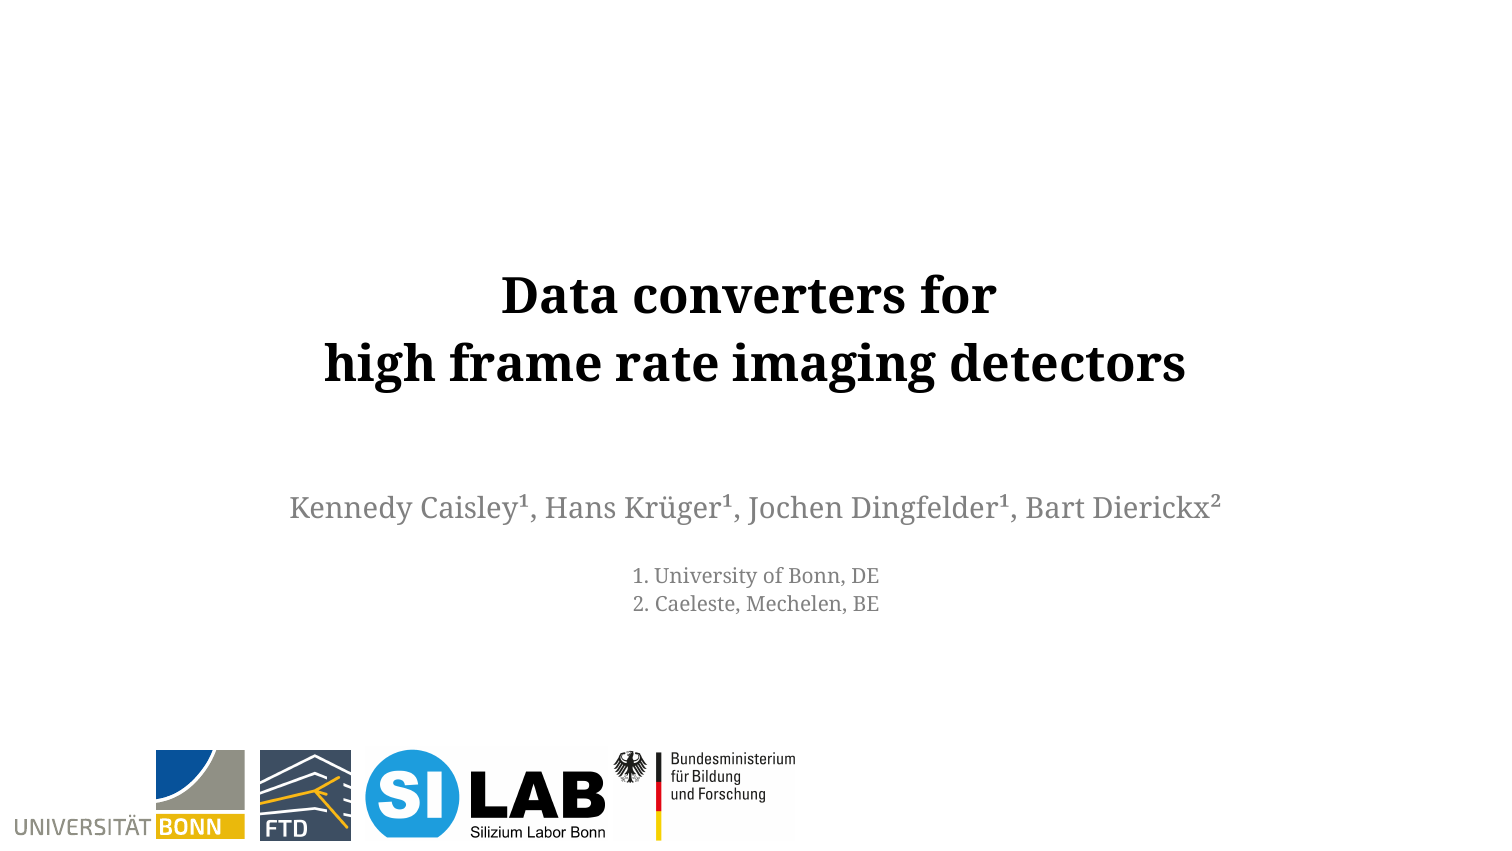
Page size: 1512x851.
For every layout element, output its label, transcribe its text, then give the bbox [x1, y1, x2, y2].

text_box [138, 818, 152, 836]
text_box [156, 750, 245, 810]
text_box Data converters for high frame rate imaging detectors [0, 252, 1512, 436]
text_box [113, 818, 126, 836]
text_box [80, 818, 93, 836]
picture [365, 746, 608, 841]
text_box [156, 813, 245, 839]
text_box [156, 750, 213, 800]
picture [260, 750, 351, 841]
text_box [67, 818, 78, 836]
text_box [51, 818, 66, 836]
text_box [30, 818, 44, 836]
text_box [125, 814, 140, 836]
text_box [94, 818, 106, 836]
text_box Kennedy Caisley¹, Hans Krüger¹, Jochen Dingfelder¹, Bart Dierickx² 1. University of Bonn, DE 2. Caeleste, Mechelen, BE [0, 480, 1512, 663]
text_box [15, 819, 27, 836]
picture [613, 750, 796, 841]
